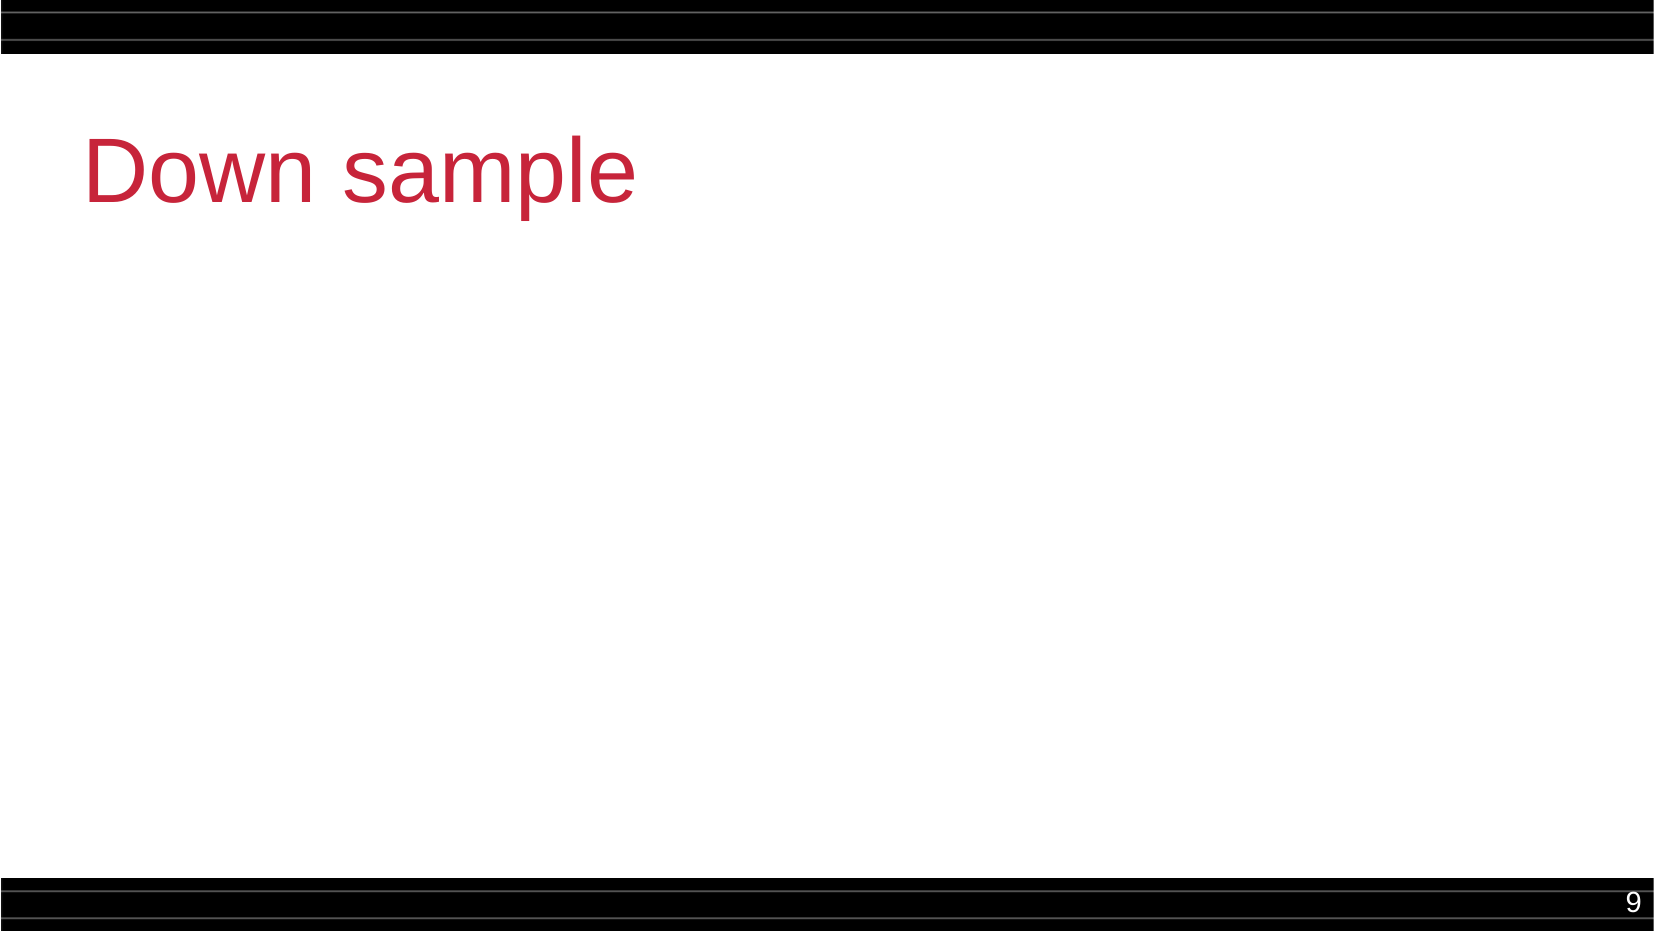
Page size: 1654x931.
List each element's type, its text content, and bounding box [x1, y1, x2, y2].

title Down sample [82, 92, 1571, 249]
picture [1, 878, 1654, 931]
picture [1, 0, 1654, 54]
